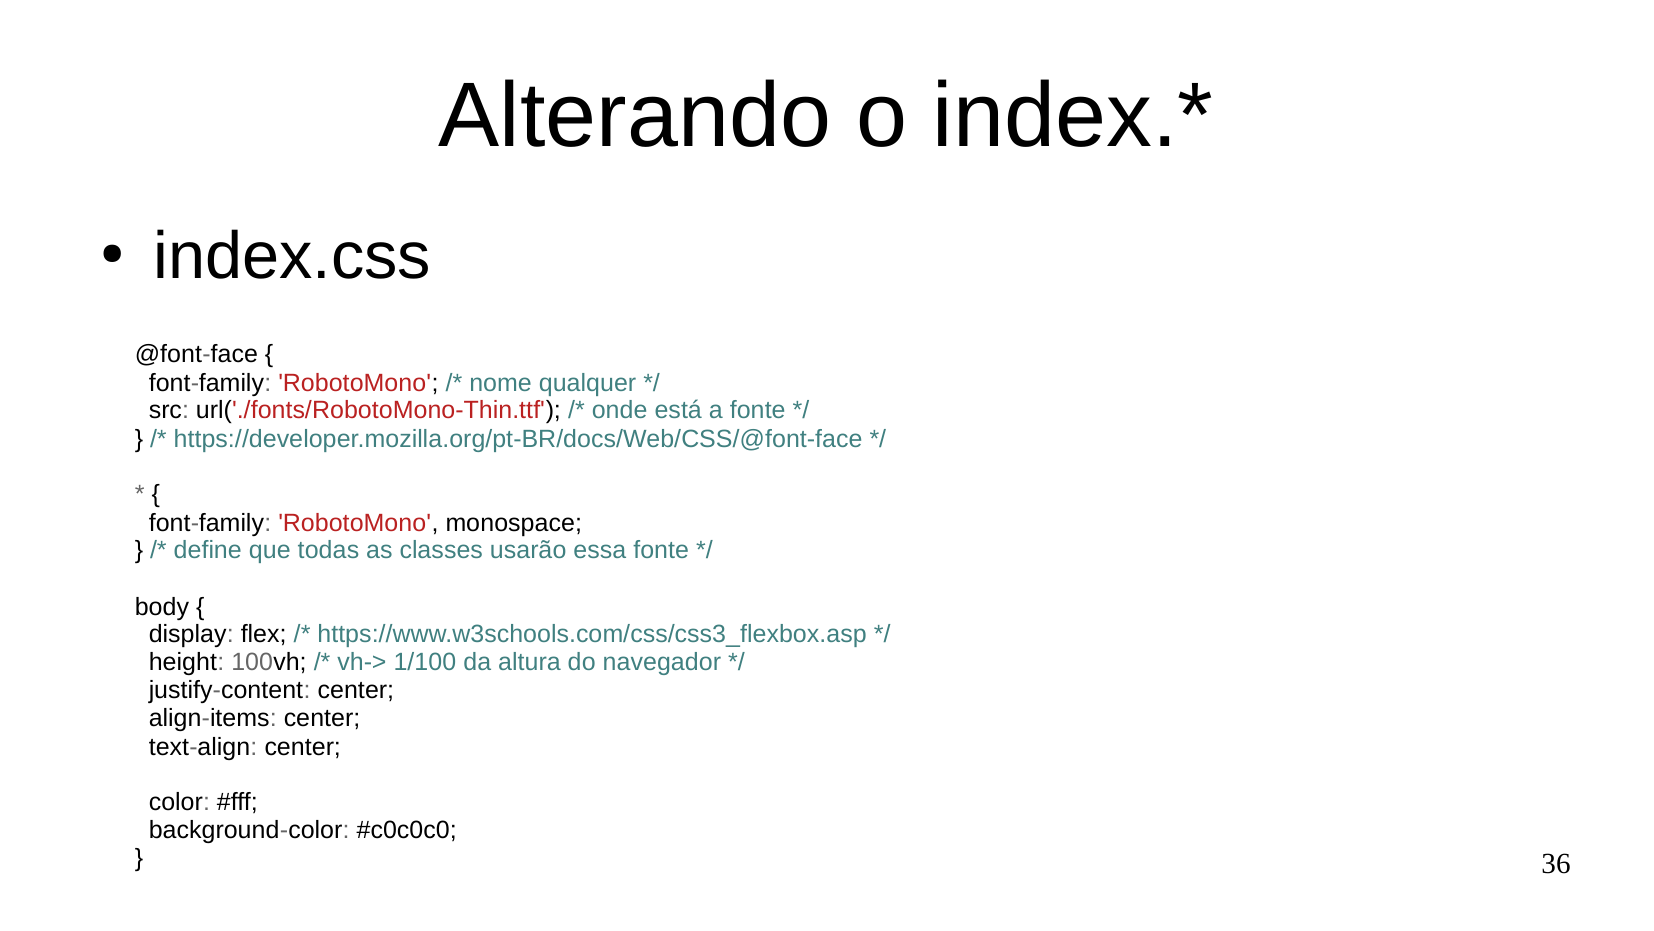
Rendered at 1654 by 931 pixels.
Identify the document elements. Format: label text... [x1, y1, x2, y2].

title Alterando o index.* [82, 37, 1571, 193]
list index.css [82, 217, 1571, 758]
text_box @font-face { font-family: 'RobotoMono'; /* nome qualquer */ src: url('./fonts/RobotoMono-Thin.ttf'); /* onde está a fonte */ } /* https://developer.mozilla.org/pt-BR/docs/Web/CSS/@font-face */ * { font-family: 'RobotoMono', monospace; } /* define que todas as classes usarão essa fonte */ body { display: flex; /* https://www.w3schools.com/css/css3_flexbox.asp */ height: 100vh; /* vh-> 1/100 da altura do navegador */ justify-content: center; align-items: center; text-align: center; color: #fff; background-color: #c0c0c0; } [120, 332, 1373, 880]
